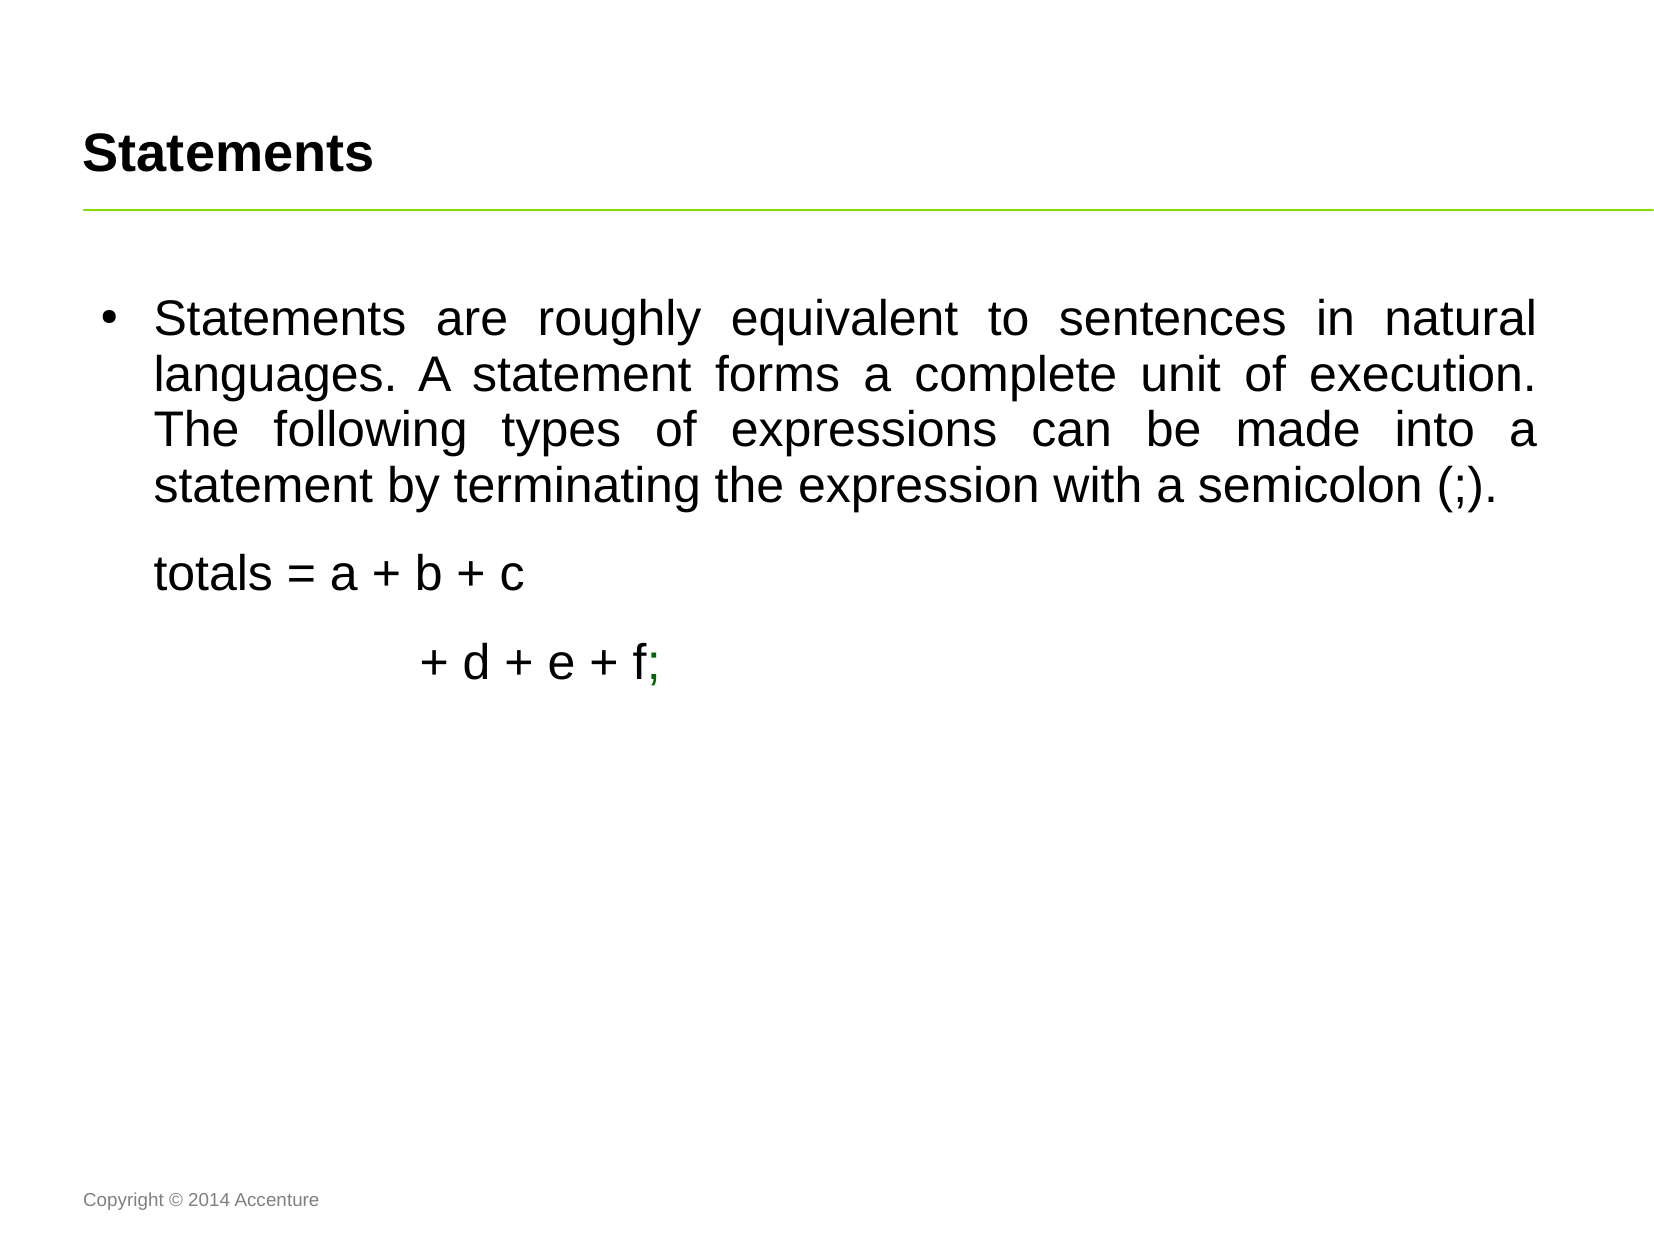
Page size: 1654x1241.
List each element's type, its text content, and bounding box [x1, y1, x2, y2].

title Statements [82, 49, 1571, 257]
list Statements are roughly equivalent to sentences in natural languages. A statement forms a complete unit of execution. The following types of expressions can be made into a statement by terminating the expression with a semicolon (;). totals = a + b + c + d + e + f; [82, 290, 1538, 1010]
